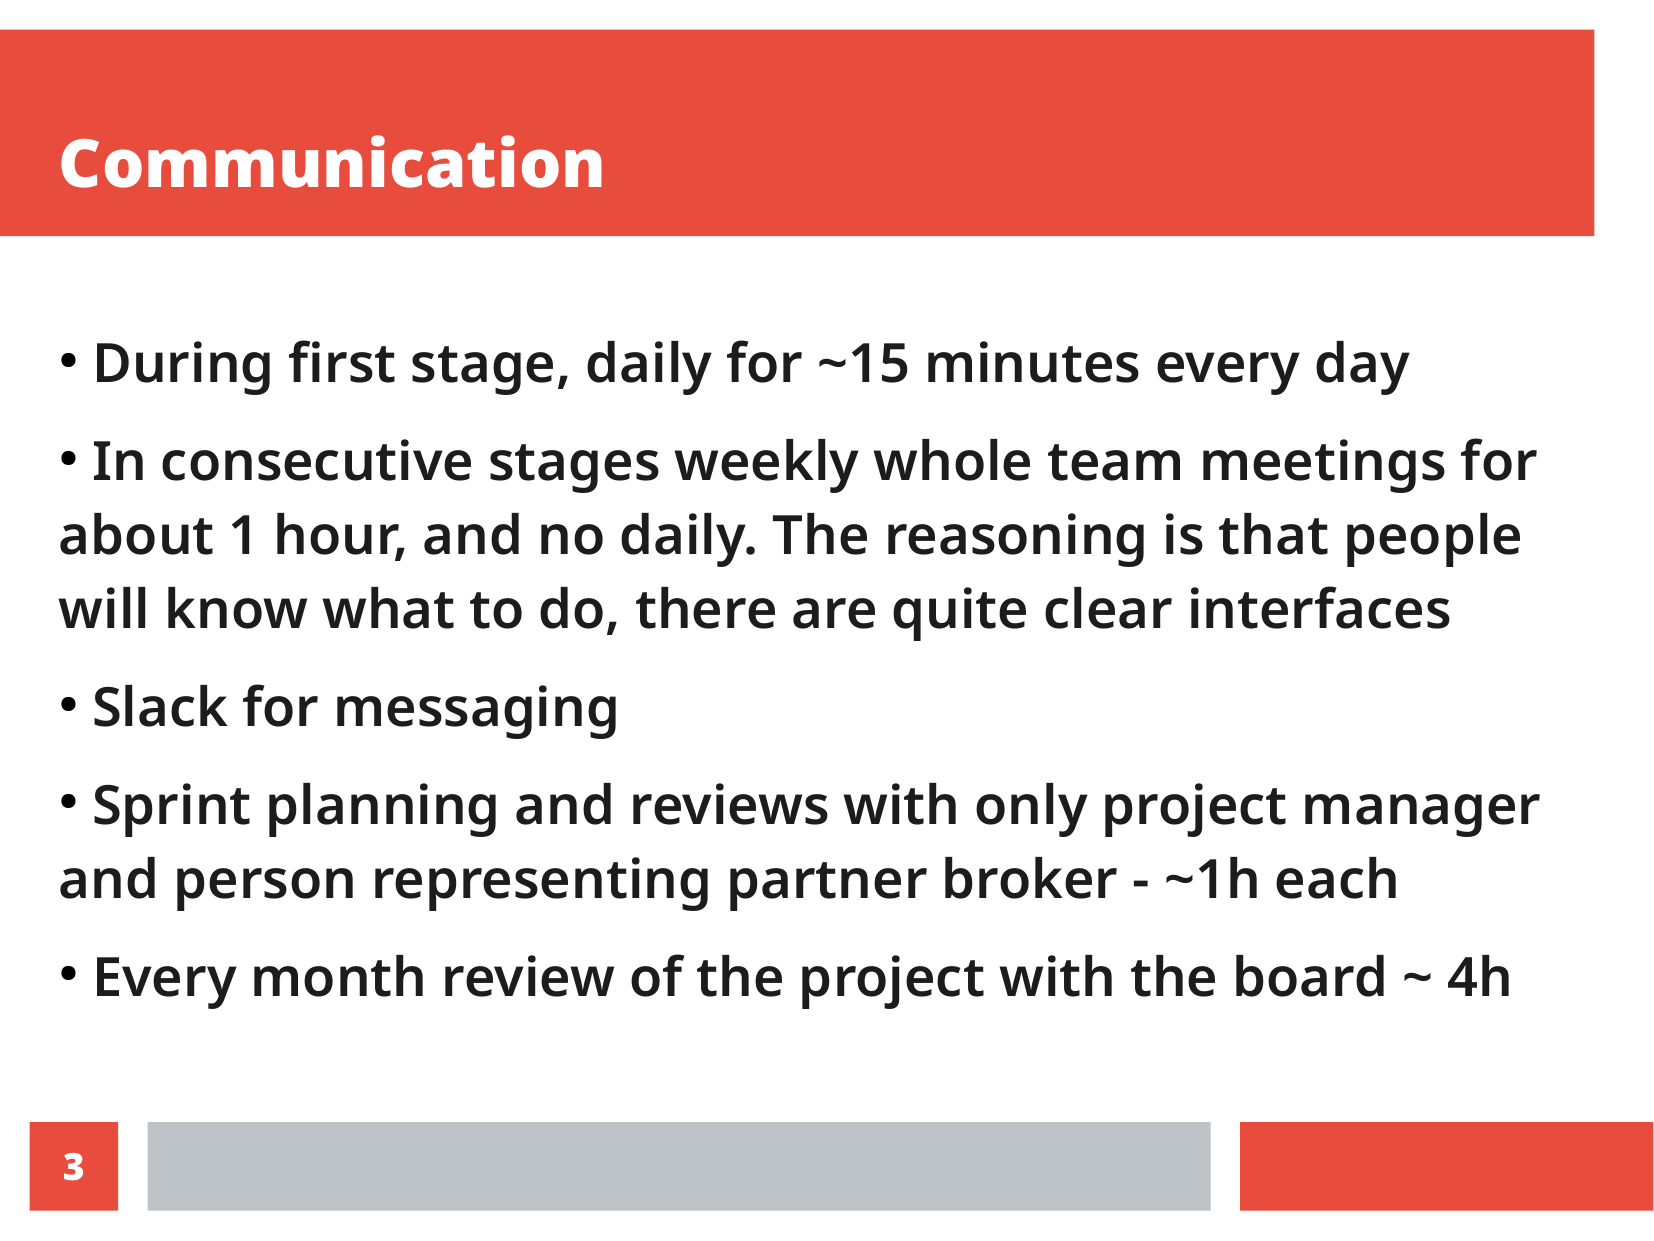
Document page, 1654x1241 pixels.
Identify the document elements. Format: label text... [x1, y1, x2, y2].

list During first stage, daily for ~15 minutes every day In consecutive stages weekly whole team meetings for about 1 hour, and no daily. The reasoning is that people will know what to do, there are quite clear interfaces Slack for messaging Sprint planning and reviews with only project manager and person representing partner broker - ~1h each Every month review of the project with the board ~ 4h [59, 324, 1565, 1093]
title Communication [59, 59, 1595, 207]
